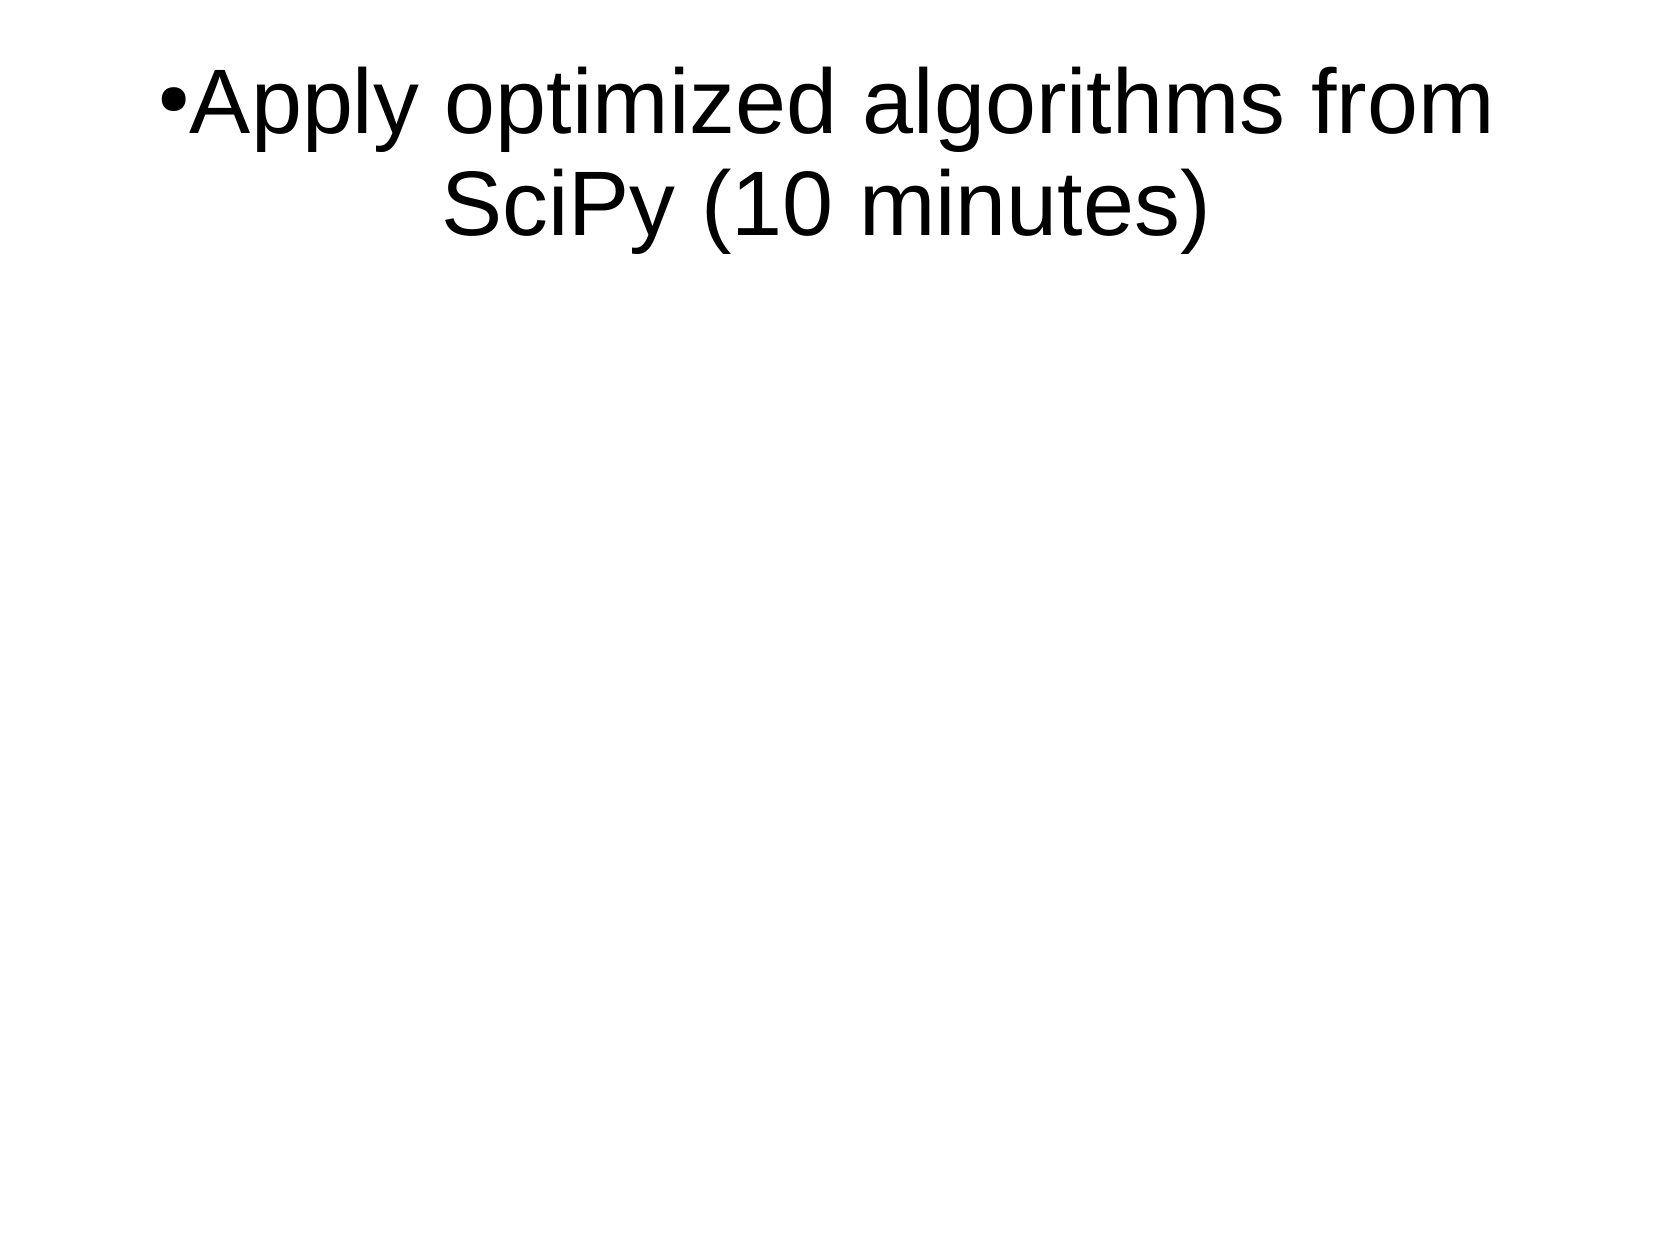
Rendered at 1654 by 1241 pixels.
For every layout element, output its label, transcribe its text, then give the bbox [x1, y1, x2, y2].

title Apply optimized algorithms from SciPy (10 minutes) [82, 49, 1571, 257]
